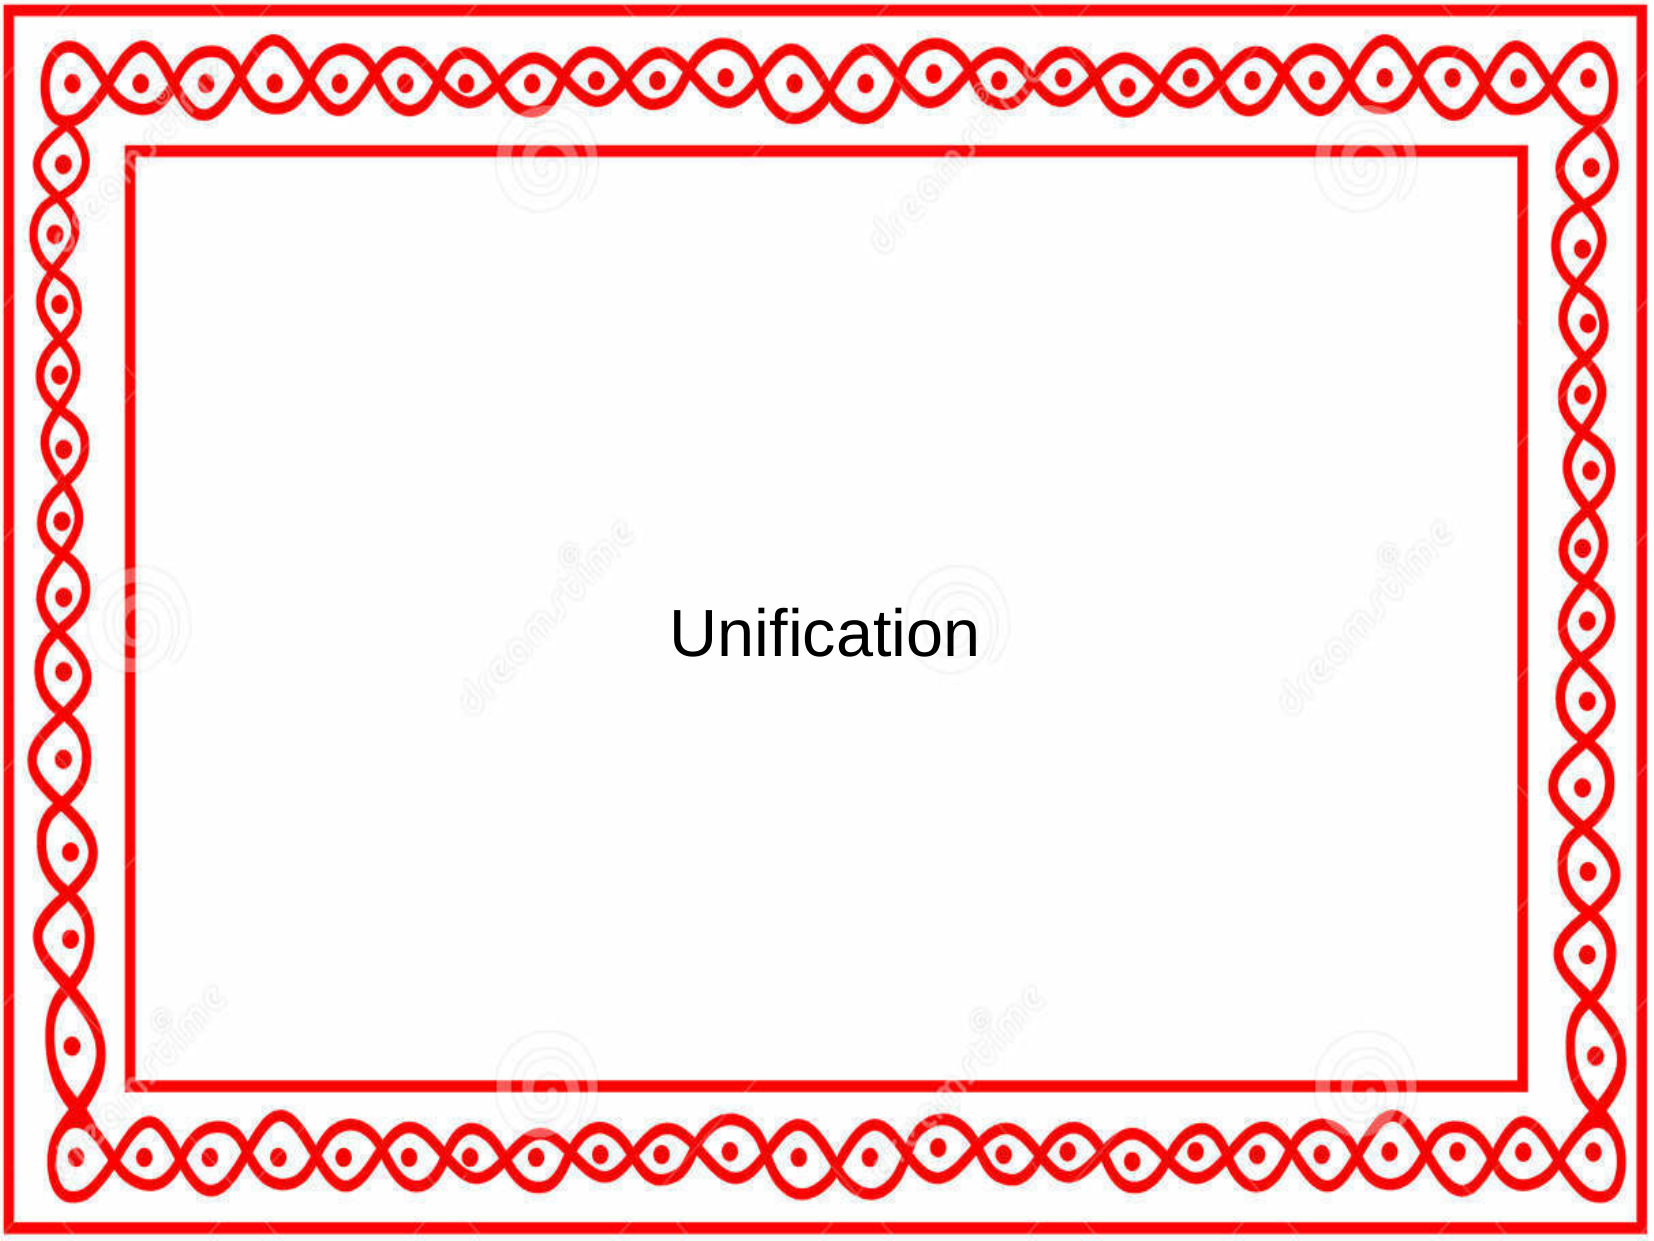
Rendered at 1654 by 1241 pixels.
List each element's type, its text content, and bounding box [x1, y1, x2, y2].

picture [0, 0, 1654, 1241]
subtitle Unification [135, 152, 1516, 1114]
